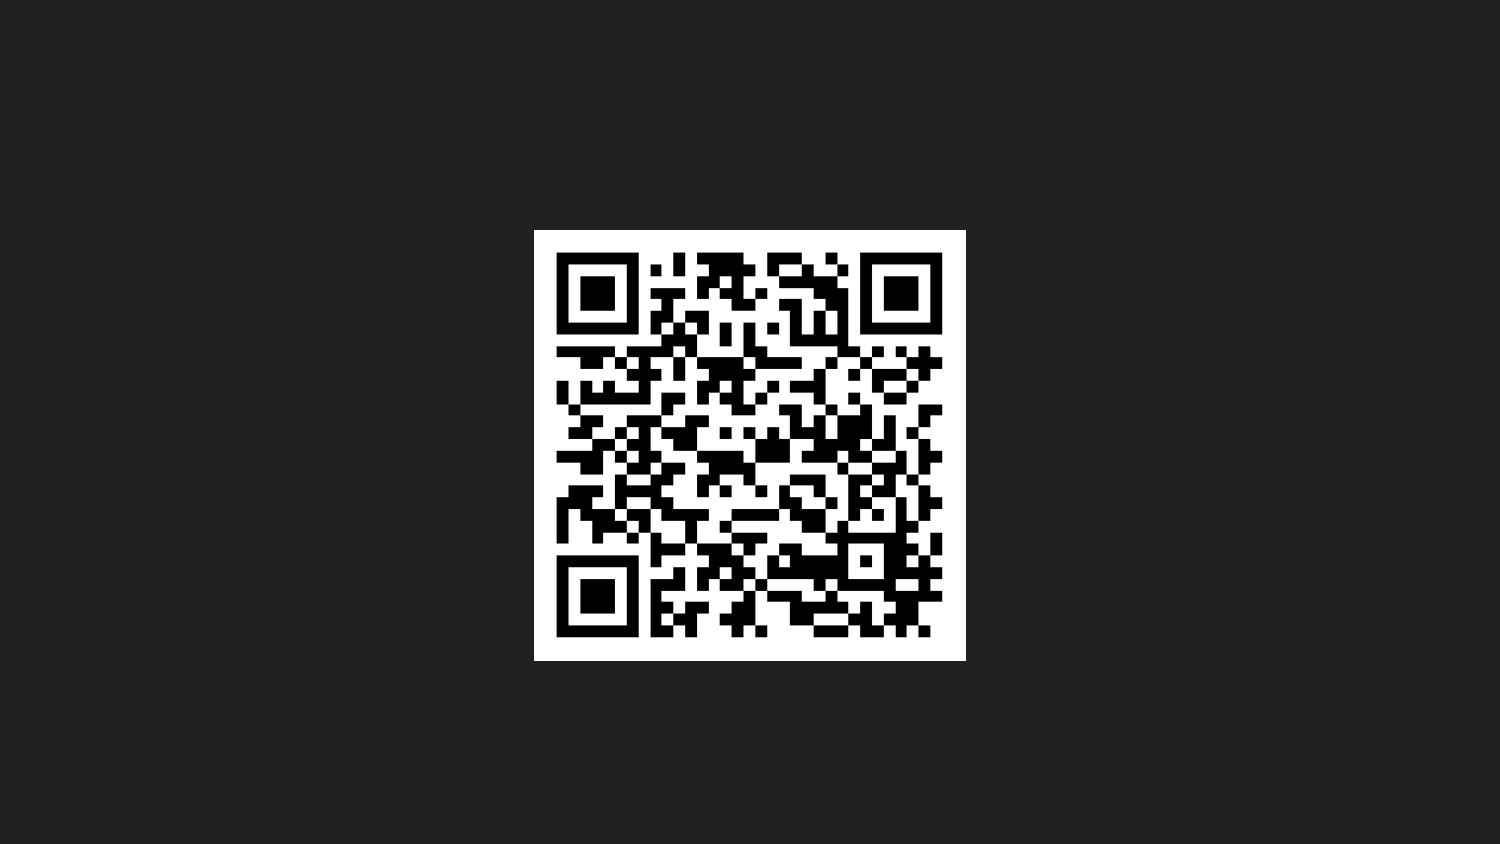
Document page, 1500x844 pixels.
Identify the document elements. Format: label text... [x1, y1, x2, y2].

picture [534, 230, 966, 661]
title Demo!! westnordost.github.io/osm-legal-default-speeds/ [51, 72, 1449, 755]
